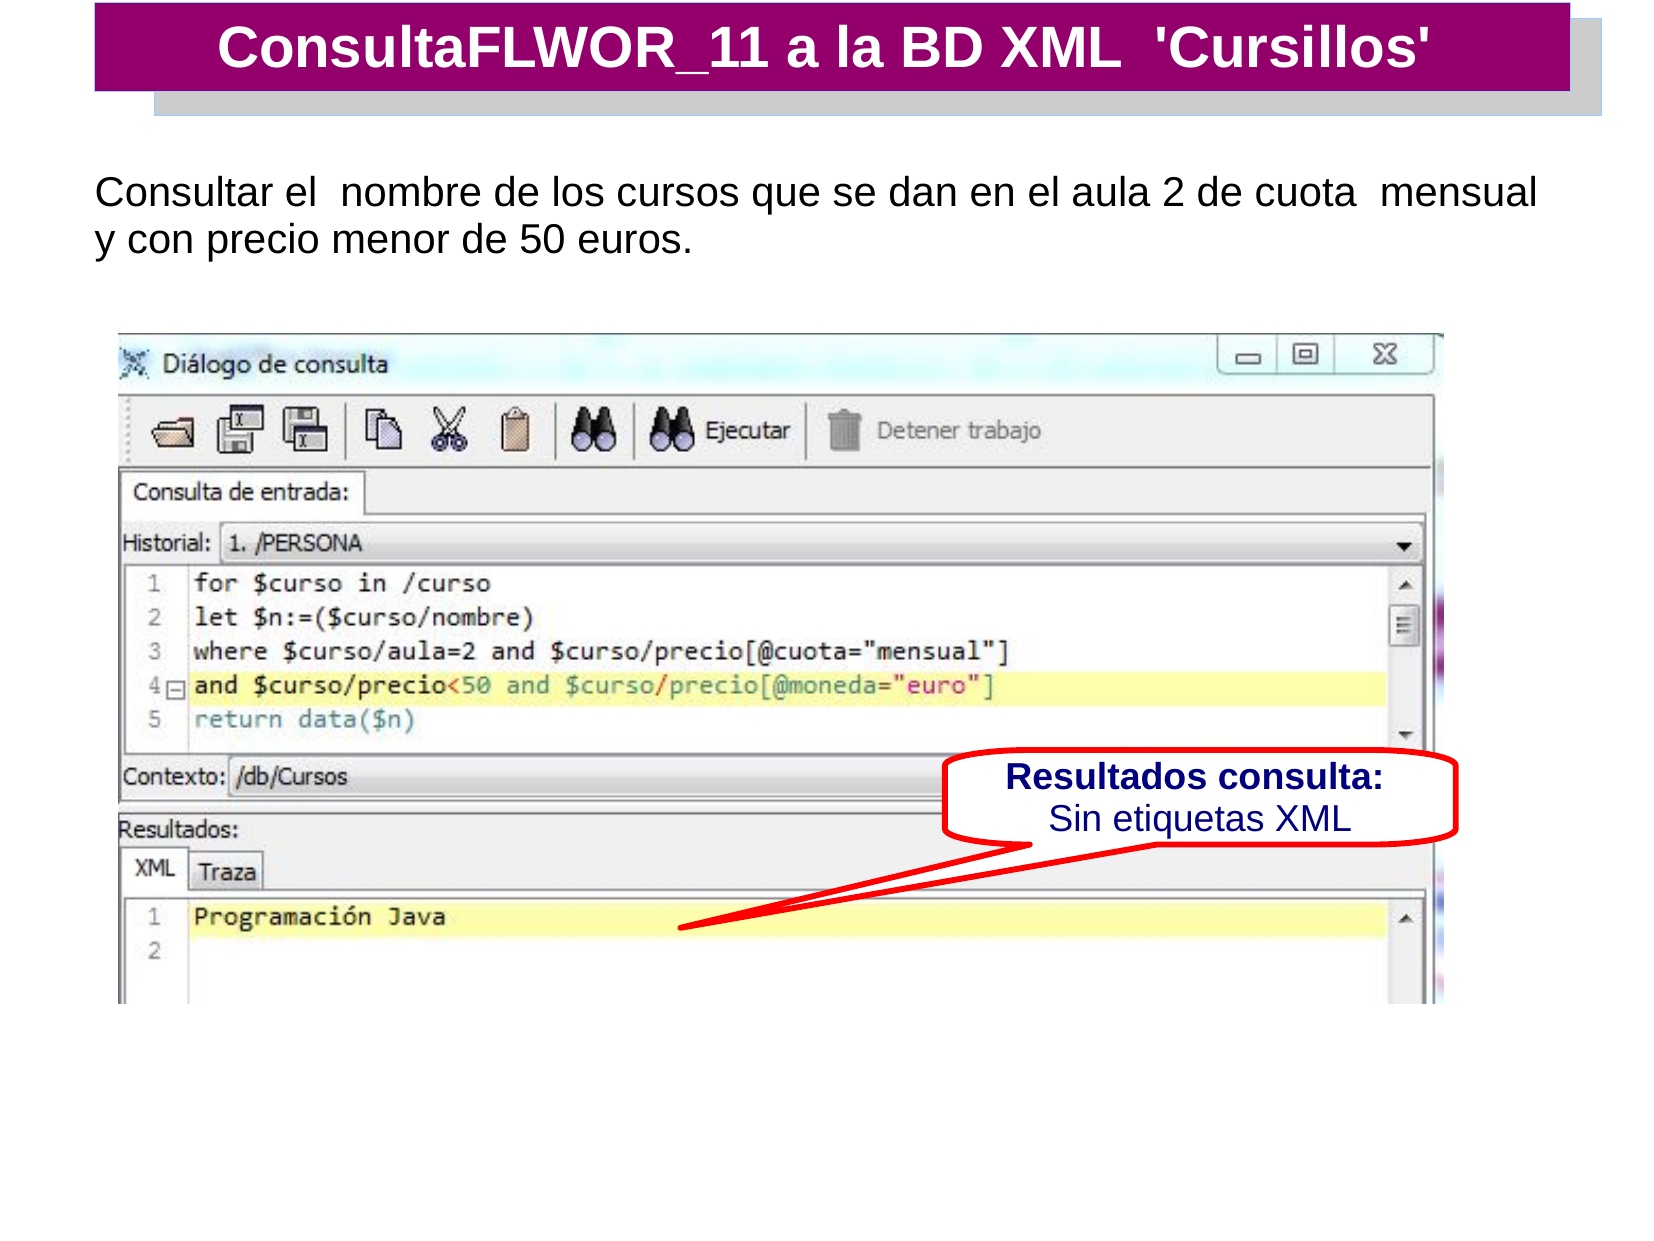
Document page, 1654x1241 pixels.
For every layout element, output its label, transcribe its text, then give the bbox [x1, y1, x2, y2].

text_box ConsultaFLWOR_11 a la BD XML 'Cursillos' [94, 2, 1571, 92]
picture [118, 333, 1444, 1004]
text_box Consultar el nombre de los cursos que se dan en el aula 2 de cuota mensual y con precio menor de 50 euros. [79, 161, 1616, 271]
text_box [154, 18, 1602, 116]
text_box Resultados consulta: Sin etiquetas XML [680, 750, 1456, 928]
